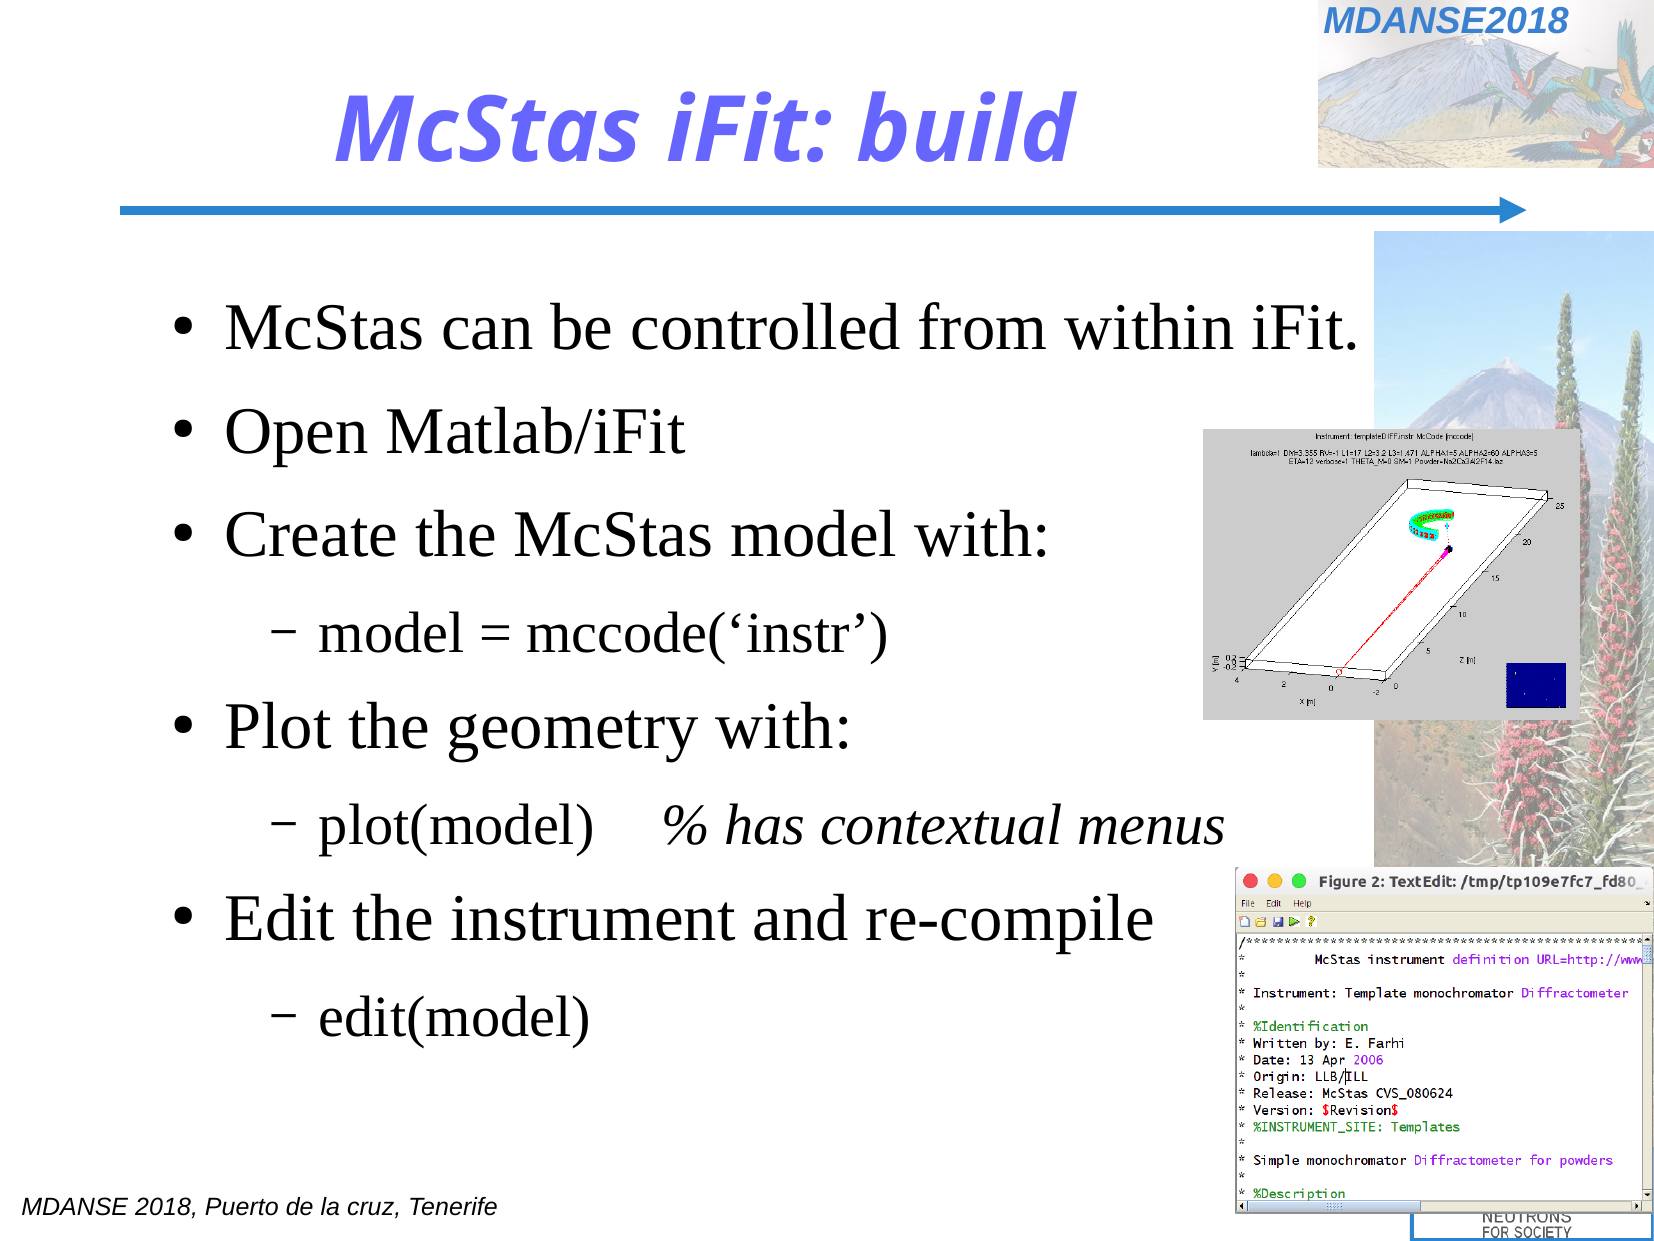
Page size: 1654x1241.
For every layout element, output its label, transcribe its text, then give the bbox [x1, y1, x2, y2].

picture [1203, 429, 1580, 720]
list McStas can be controlled from within iFit. Open Matlab/iFit Create the McStas model with: model = mccode(‘instr’) Plot the geometry with: plot(model) % has contextual menus Edit the instrument and re-compile edit(model) [82, 290, 1571, 1138]
picture [1235, 867, 1654, 1241]
title McStas iFit: build [82, 49, 1328, 203]
